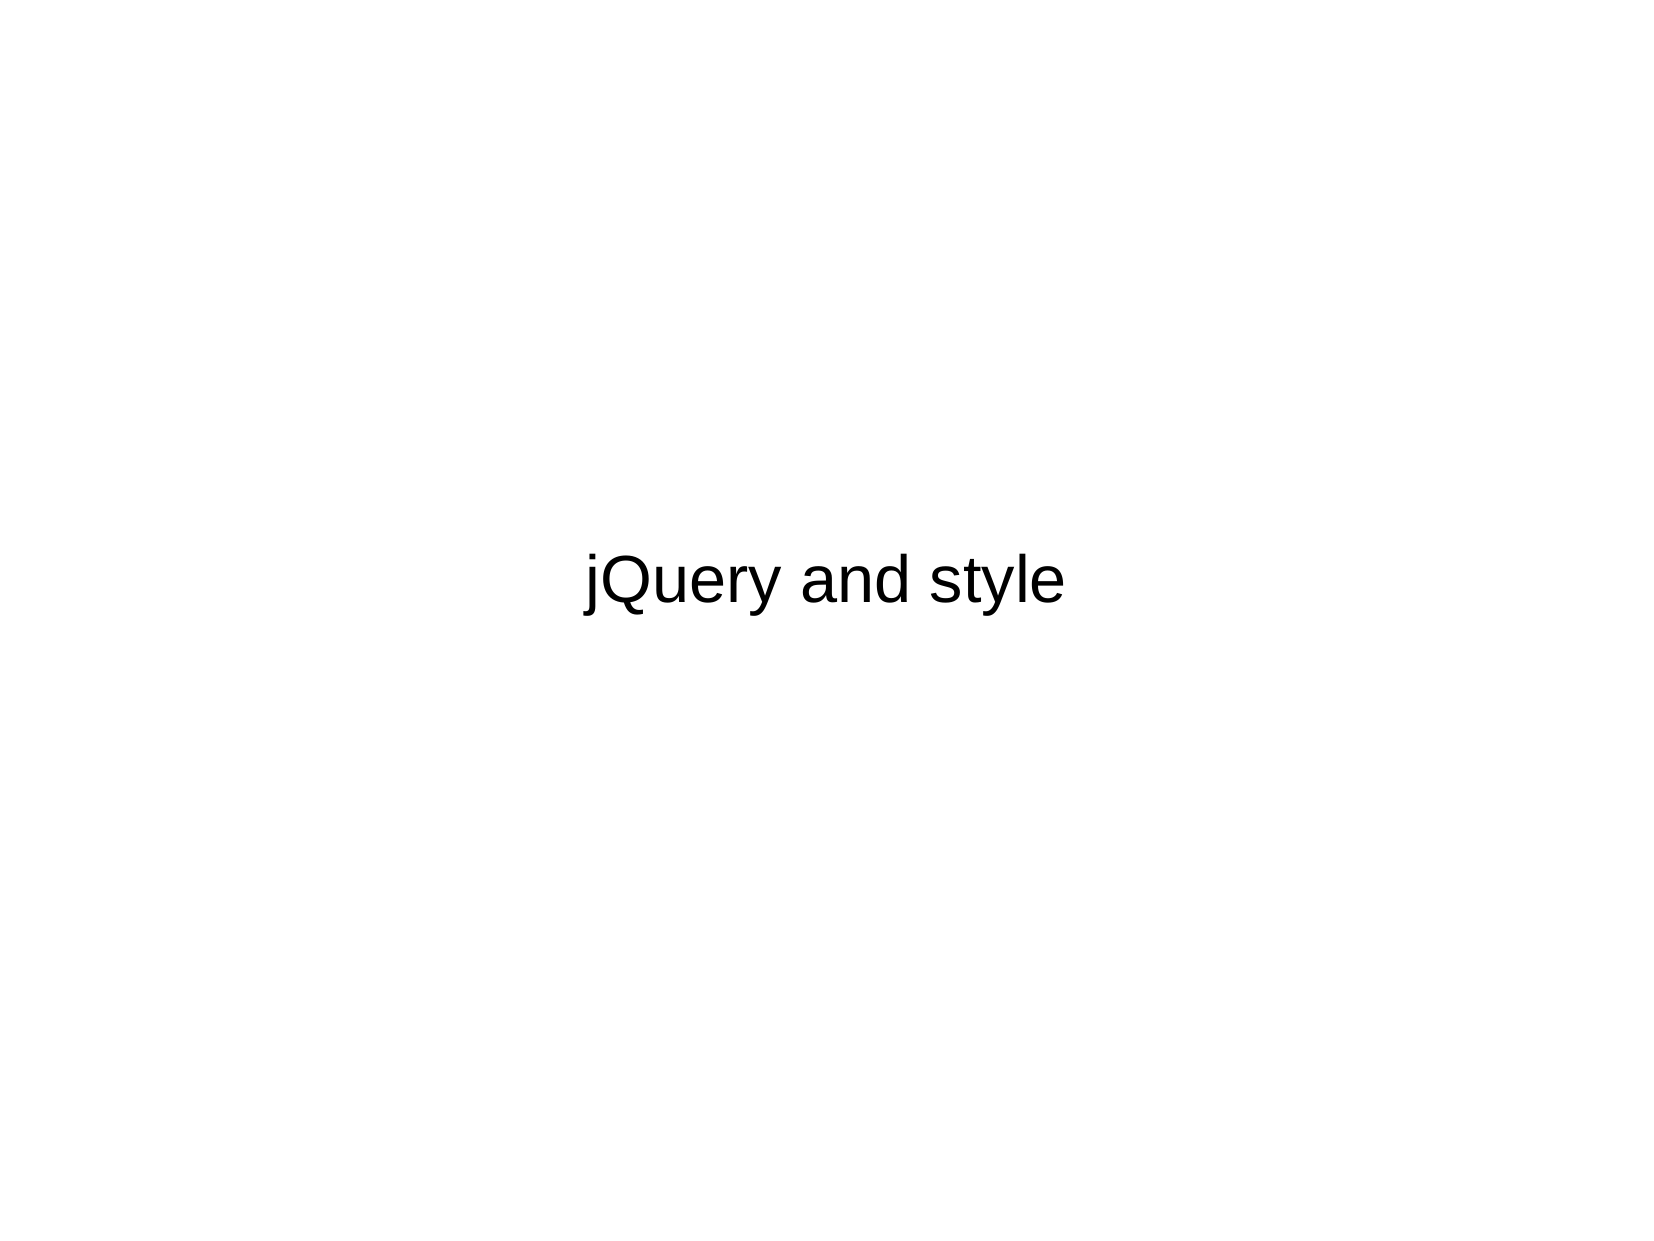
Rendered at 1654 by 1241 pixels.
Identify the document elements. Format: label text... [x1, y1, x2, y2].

subtitle jQuery and style [82, 49, 1571, 1109]
